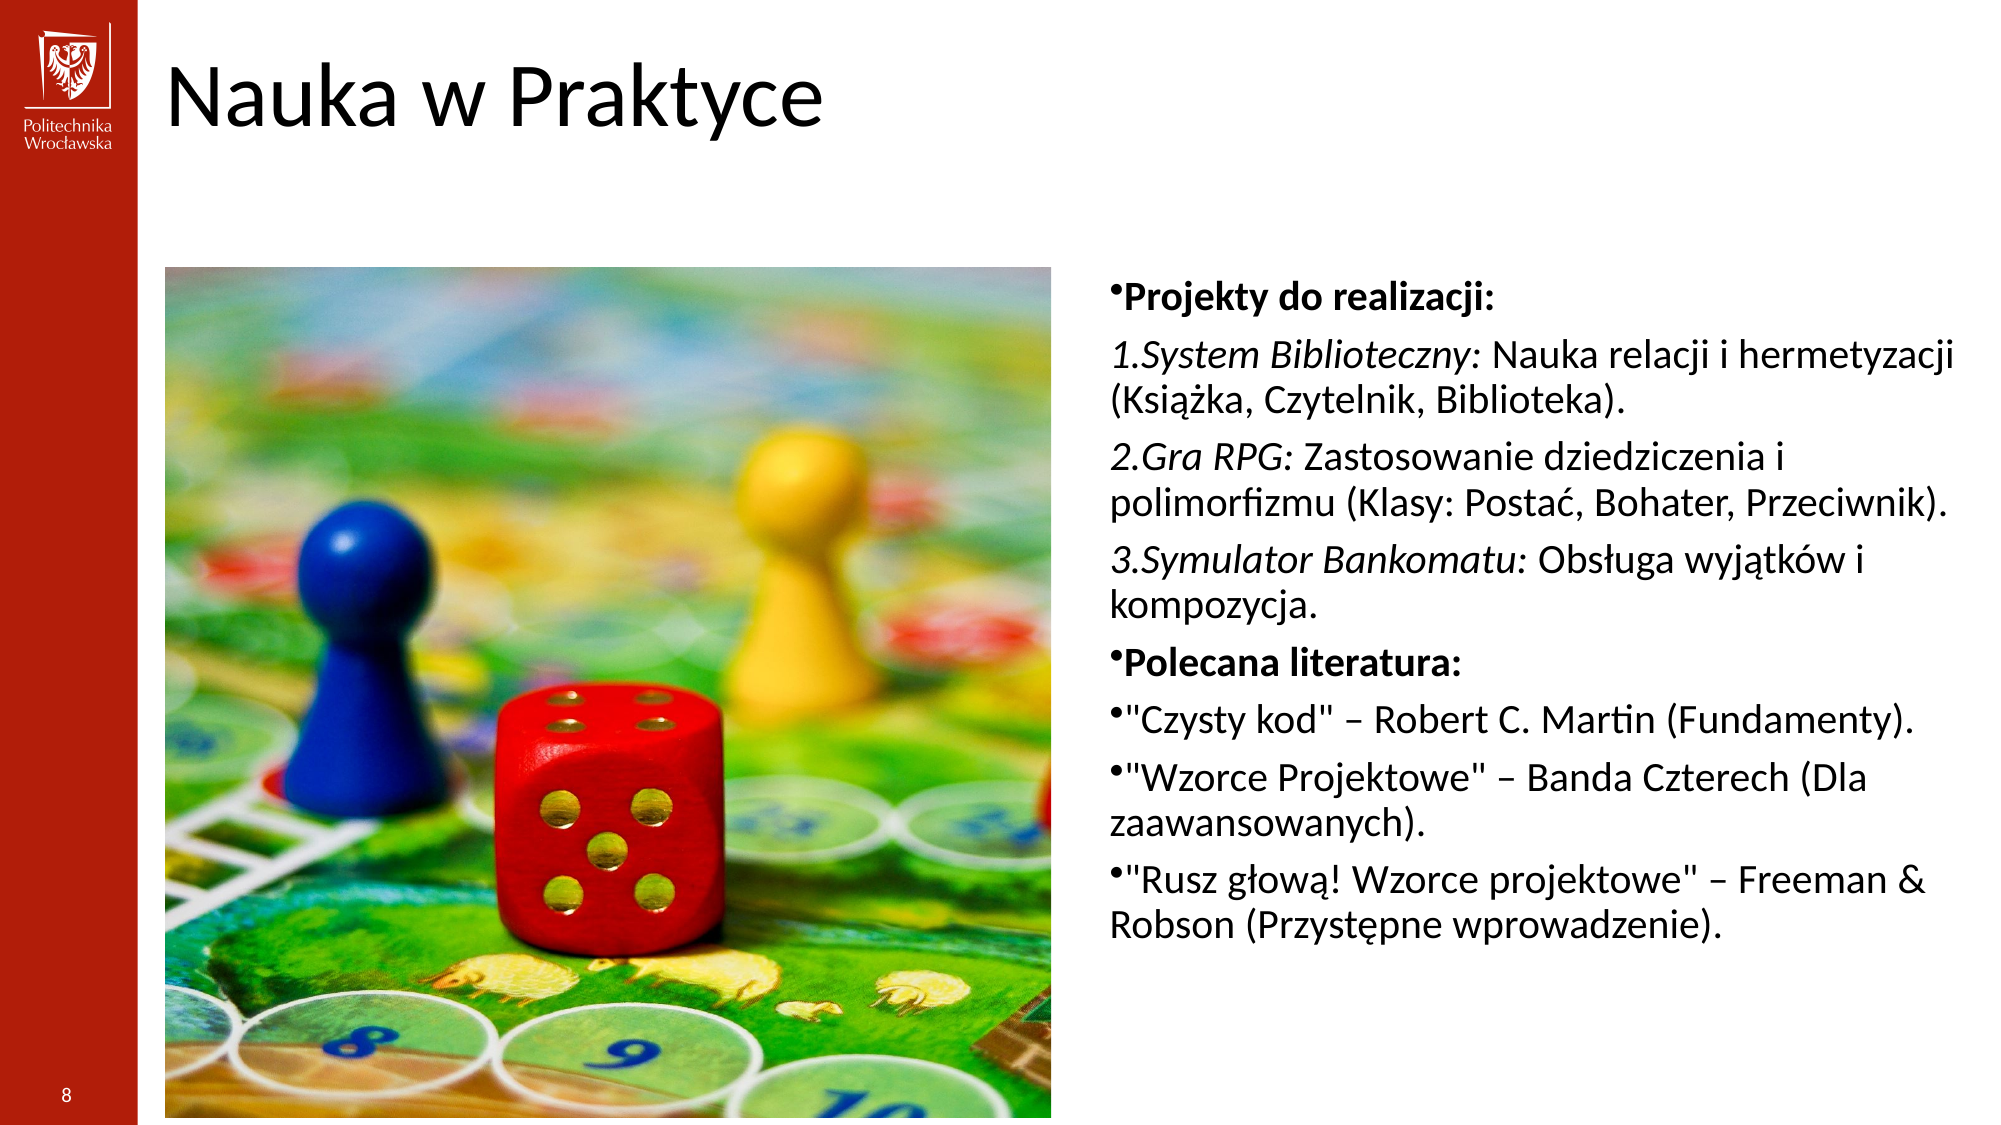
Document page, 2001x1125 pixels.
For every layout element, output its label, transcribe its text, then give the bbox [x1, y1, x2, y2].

picture [165, 267, 1052, 1118]
list Nauka w Praktyce [165, 19, 1973, 161]
picture [24, 22, 112, 149]
list Projekty do realizacji: System Biblioteczny: Nauka relacji i hermetyzacji (Książka, Czytelnik, Biblioteka). Gra RPG: Zastosowanie dziedziczenia i polimorfizmu (Klasy: Postać, Bohater, Przeciwnik). Symulator Bankomatu: Obsługa wyjątków i kompozycja. Polecana literatura: "Czysty kod" – Robert C. Martin (Fundamenty). "Wzorce Projektowe" – Banda Czterech (Dla zaawansowanych). "Rusz głową! Wzorce projektowe" – Freeman & Robson (Przystępne wprowadzenie). [1094, 267, 1981, 1118]
